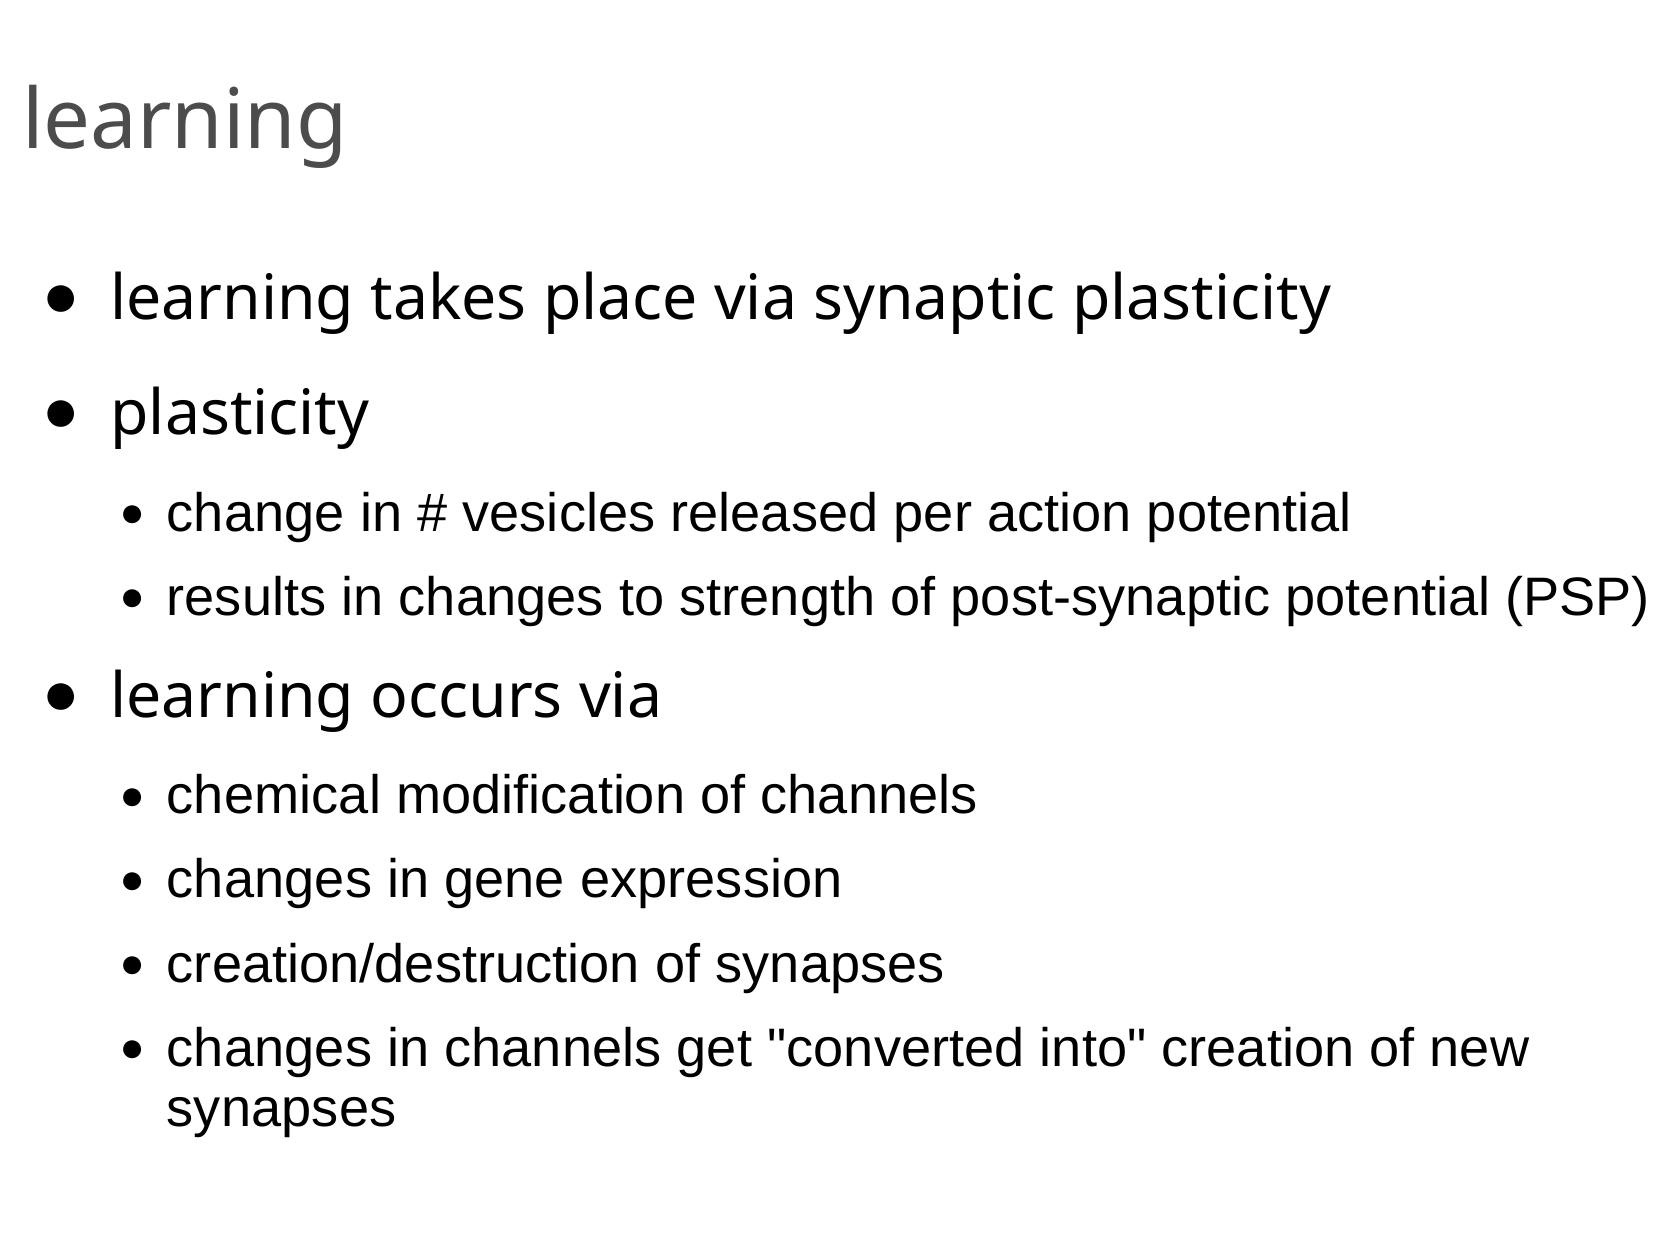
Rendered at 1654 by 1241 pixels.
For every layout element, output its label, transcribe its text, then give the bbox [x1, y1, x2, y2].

list learning takes place via synaptic plasticity plasticity change in # vesicles released per action potential results in changes to strength of post-synaptic potential (PSP) learning occurs via chemical modification of channels changes in gene expression creation/destruction of synapses changes in channels get "converted into" creation of new synapses [25, 226, 1654, 1166]
title learning [22, 19, 1654, 213]
